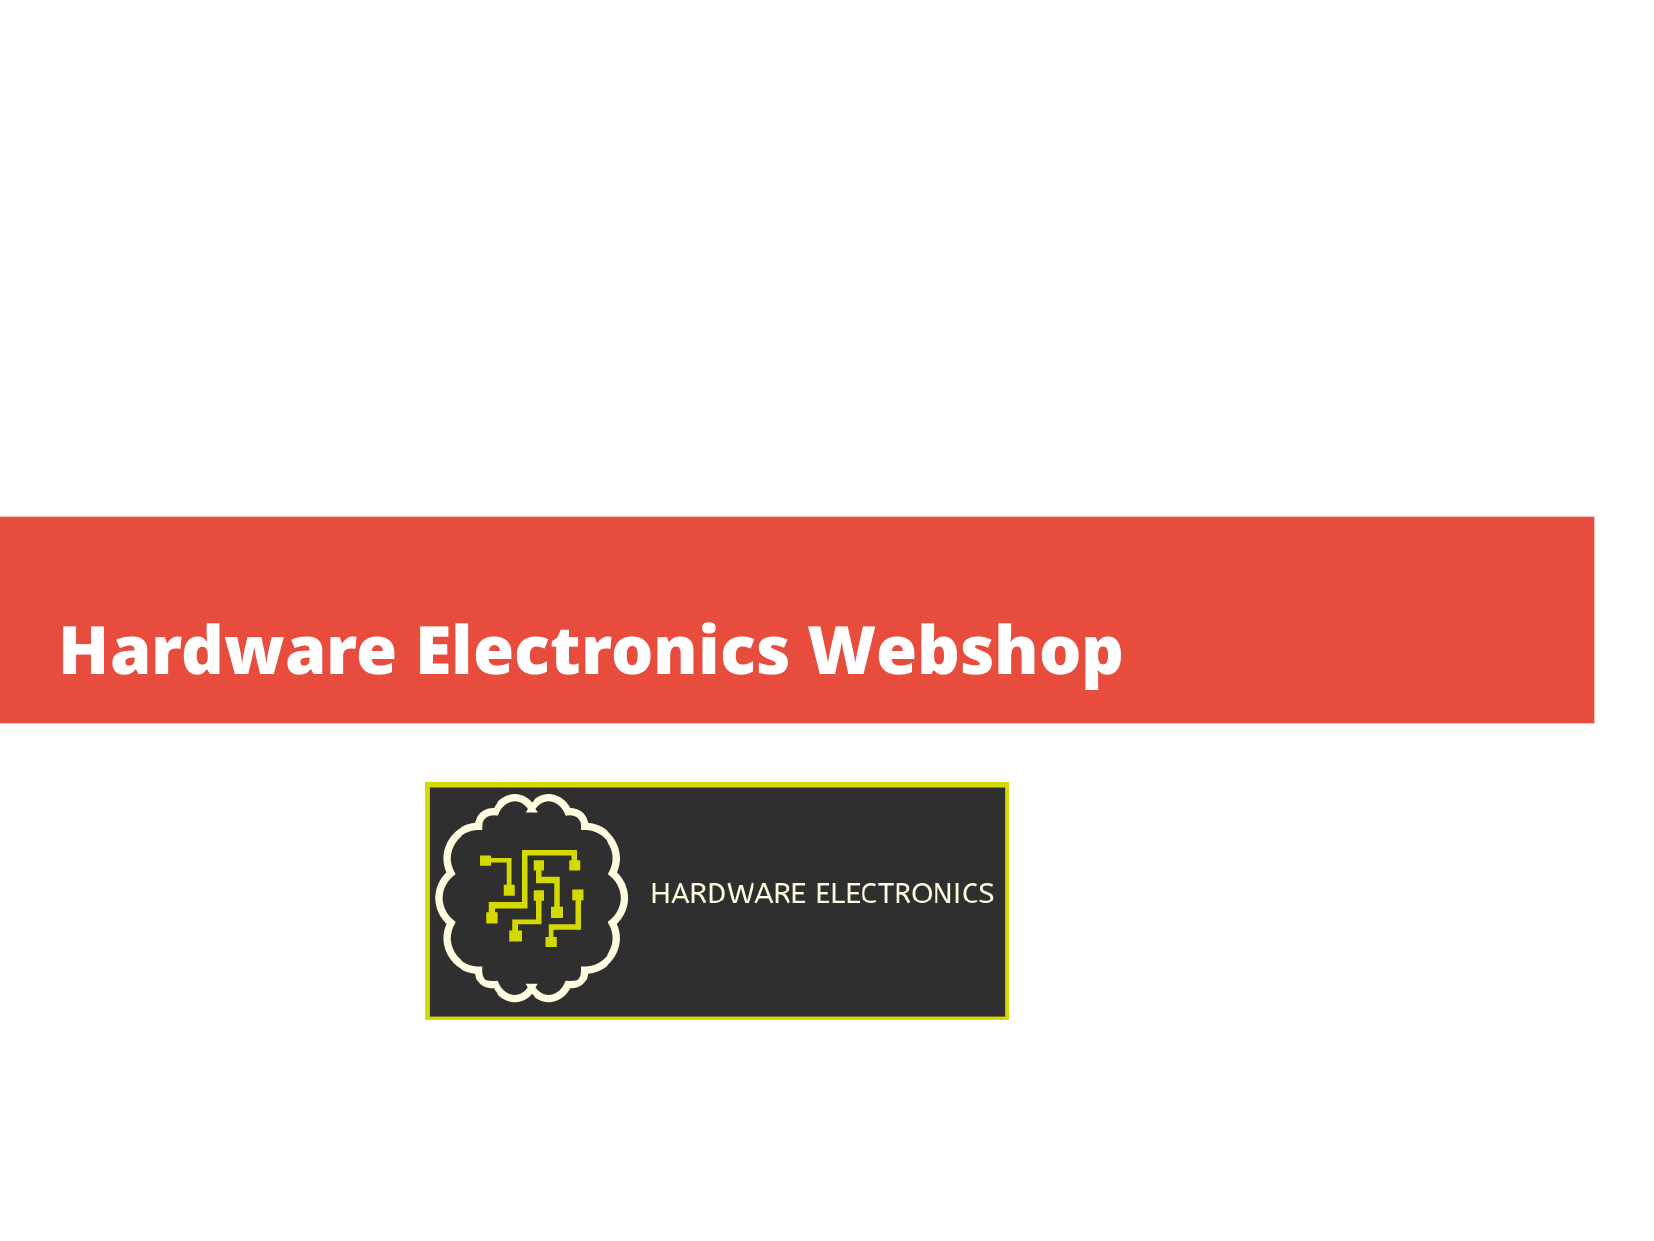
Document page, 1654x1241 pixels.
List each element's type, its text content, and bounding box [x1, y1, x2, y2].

picture [425, 782, 1009, 1020]
title Hardware Electronics Webshop [59, 546, 1595, 694]
